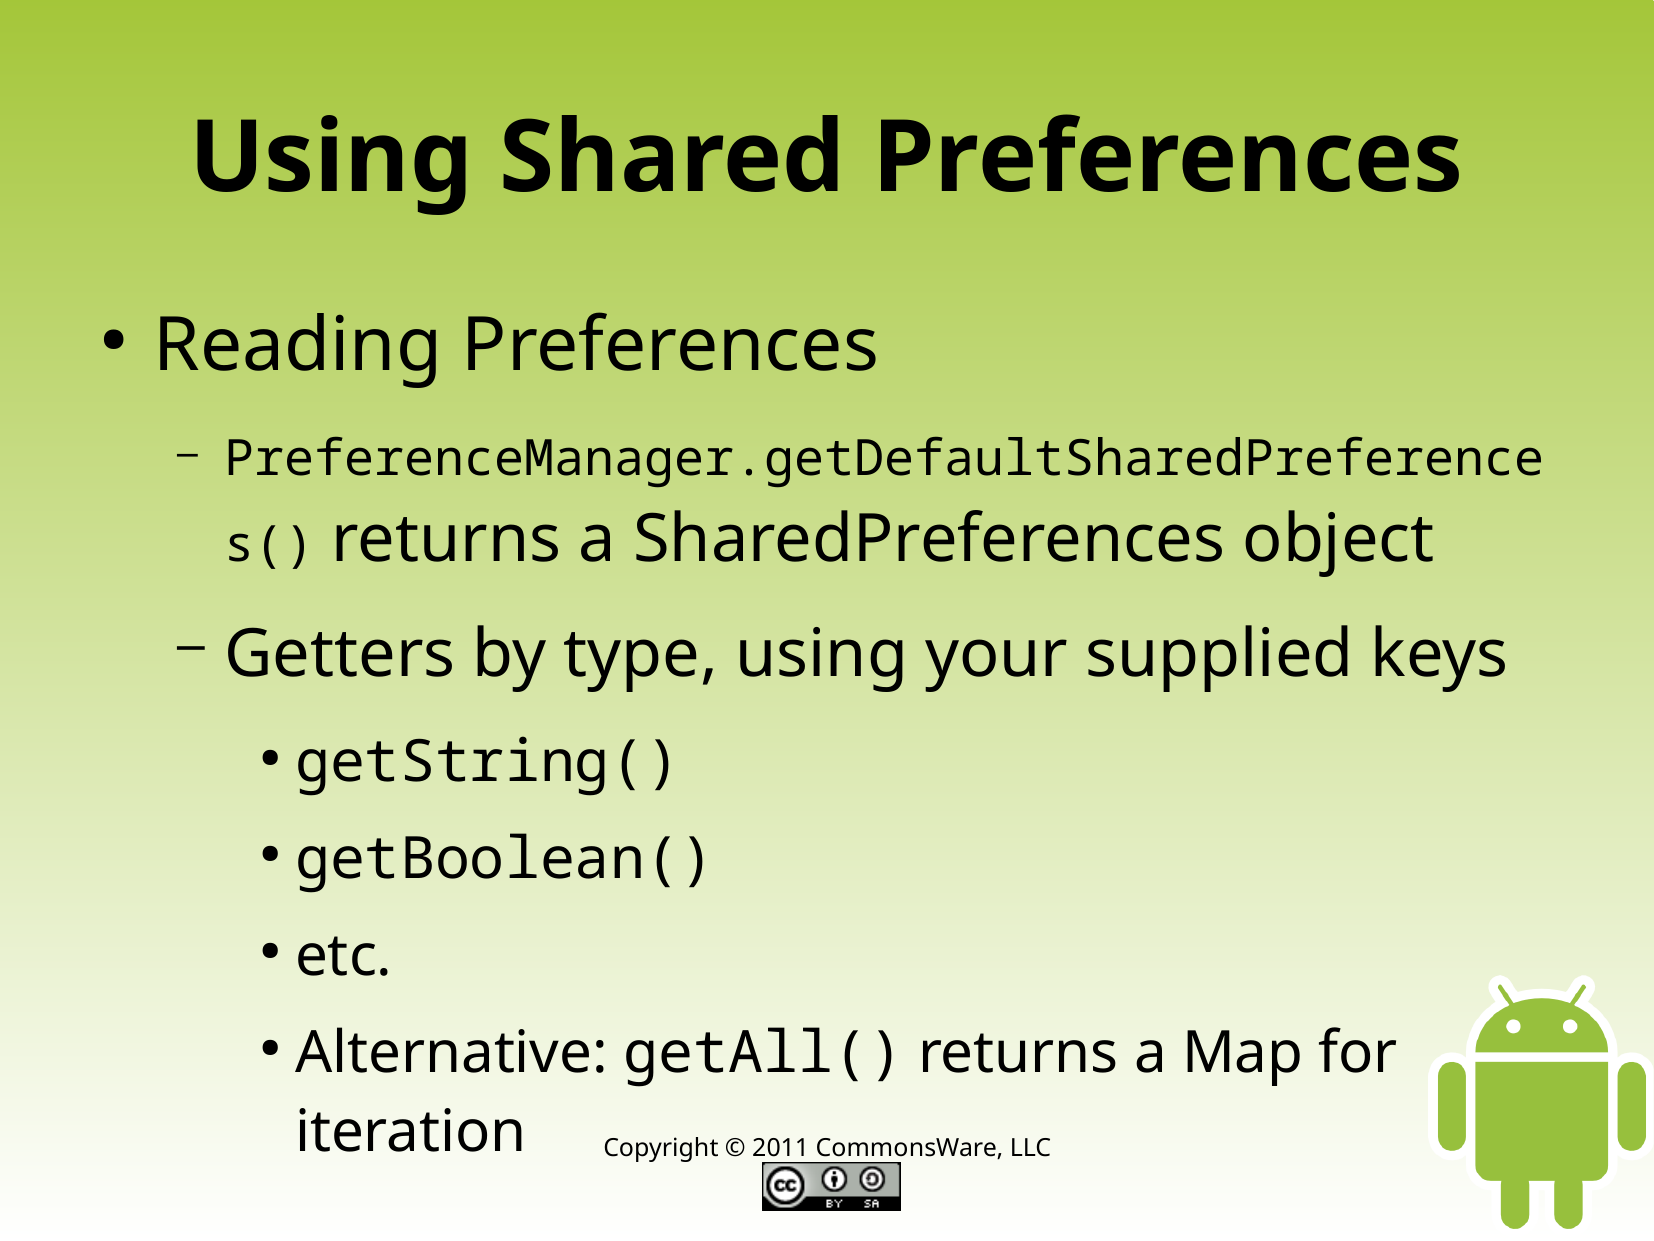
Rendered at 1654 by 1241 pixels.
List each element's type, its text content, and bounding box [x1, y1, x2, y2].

list Reading Preferences PreferenceManager.getDefaultSharedPreferences() returns a SharedPreferences object Getters by type, using your supplied keys getString() getBoolean() etc. Alternative: getAll() returns a Map for iteration [82, 290, 1571, 1109]
picture [762, 1162, 901, 1211]
picture [1428, 975, 1654, 1238]
title Using Shared Preferences [82, 49, 1571, 257]
